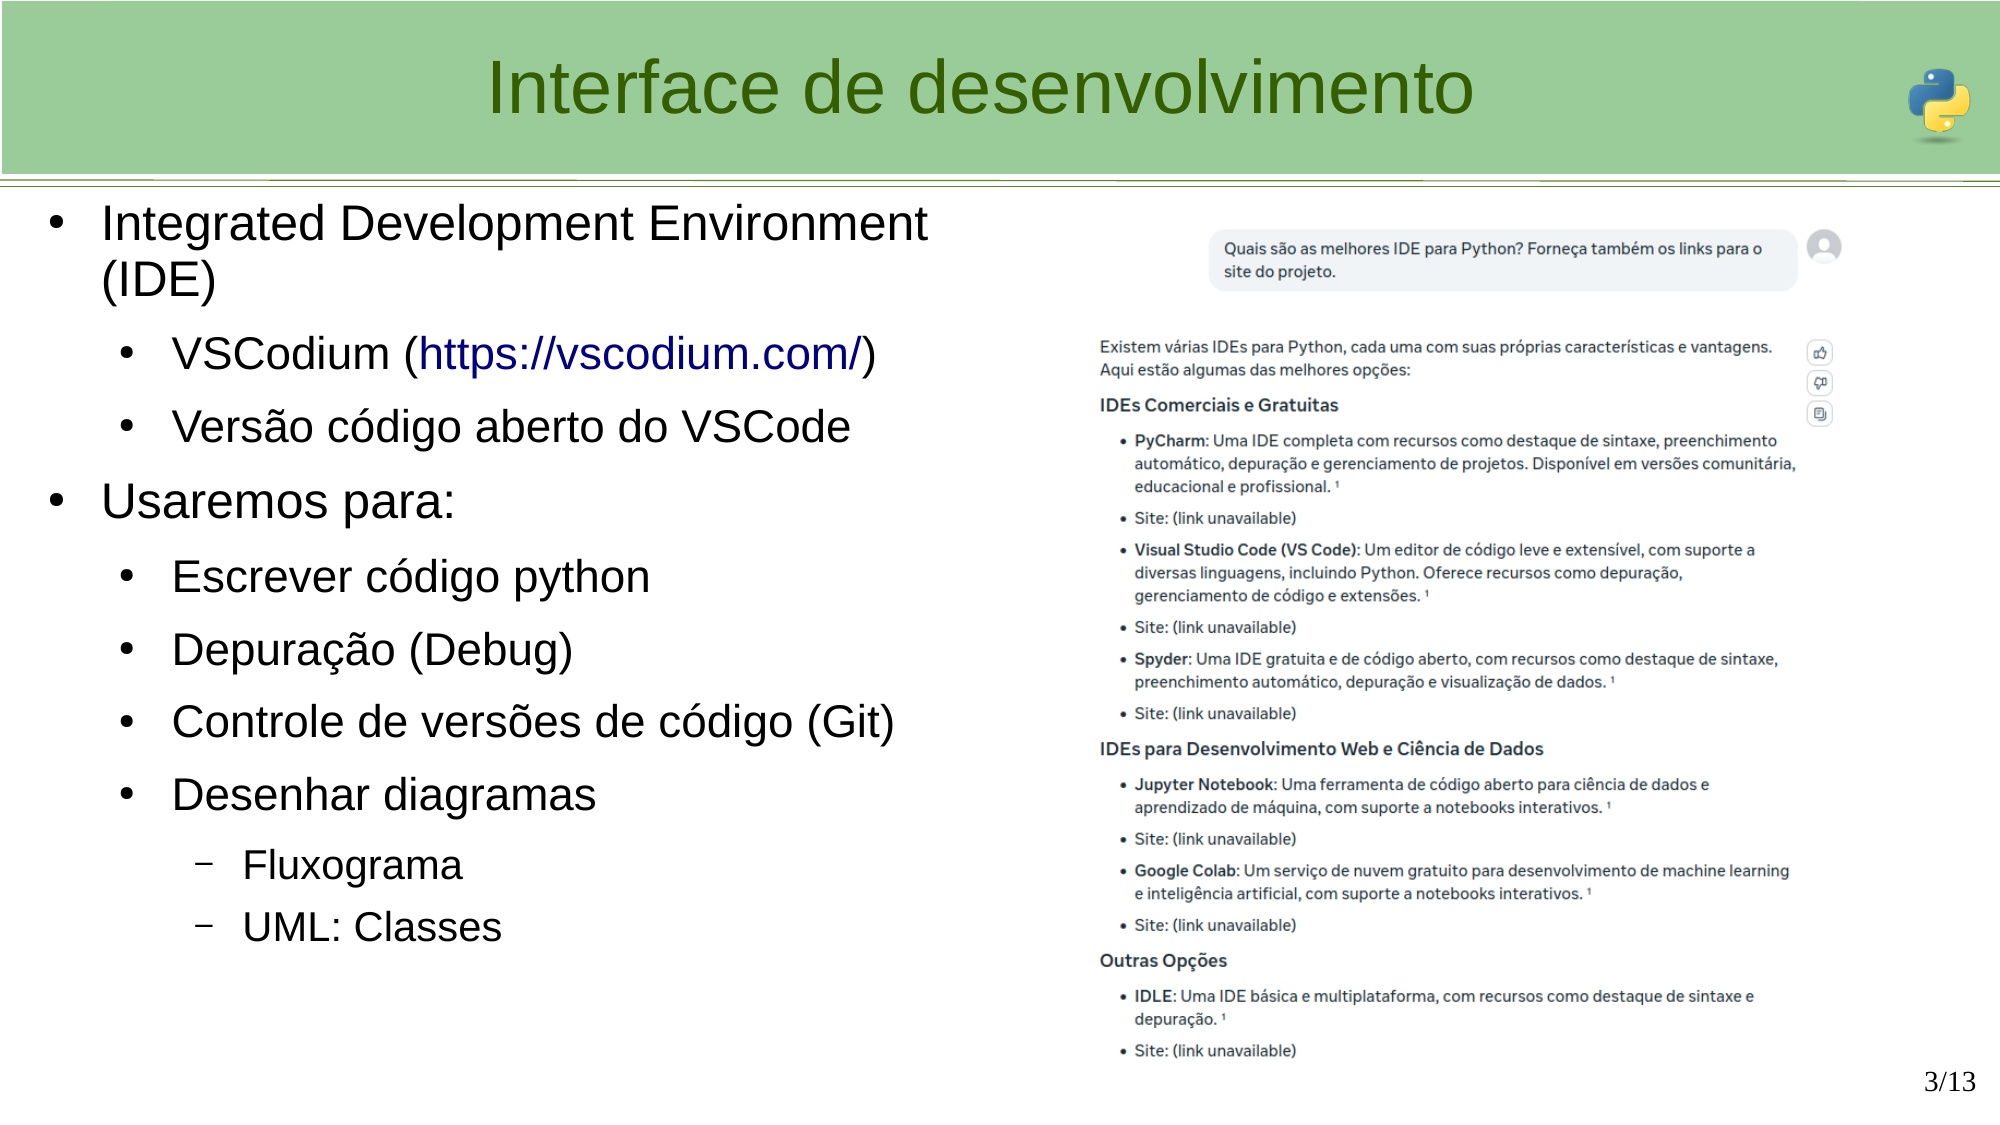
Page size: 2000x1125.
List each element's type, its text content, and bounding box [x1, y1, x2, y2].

picture [1901, 59, 1979, 148]
title Interface de desenvolvimento [105, 0, 1861, 174]
list Integrated Development Environment (IDE) VSCodium (https://vscodium.com/) Versão código aberto do VSCode Usaremos para: Escrever código python Depuração (Debug) Controle de versões de código (Git) Desenhar diagramas Fluxograma UML: Classes [30, 195, 1034, 1093]
picture [1092, 226, 1870, 1063]
